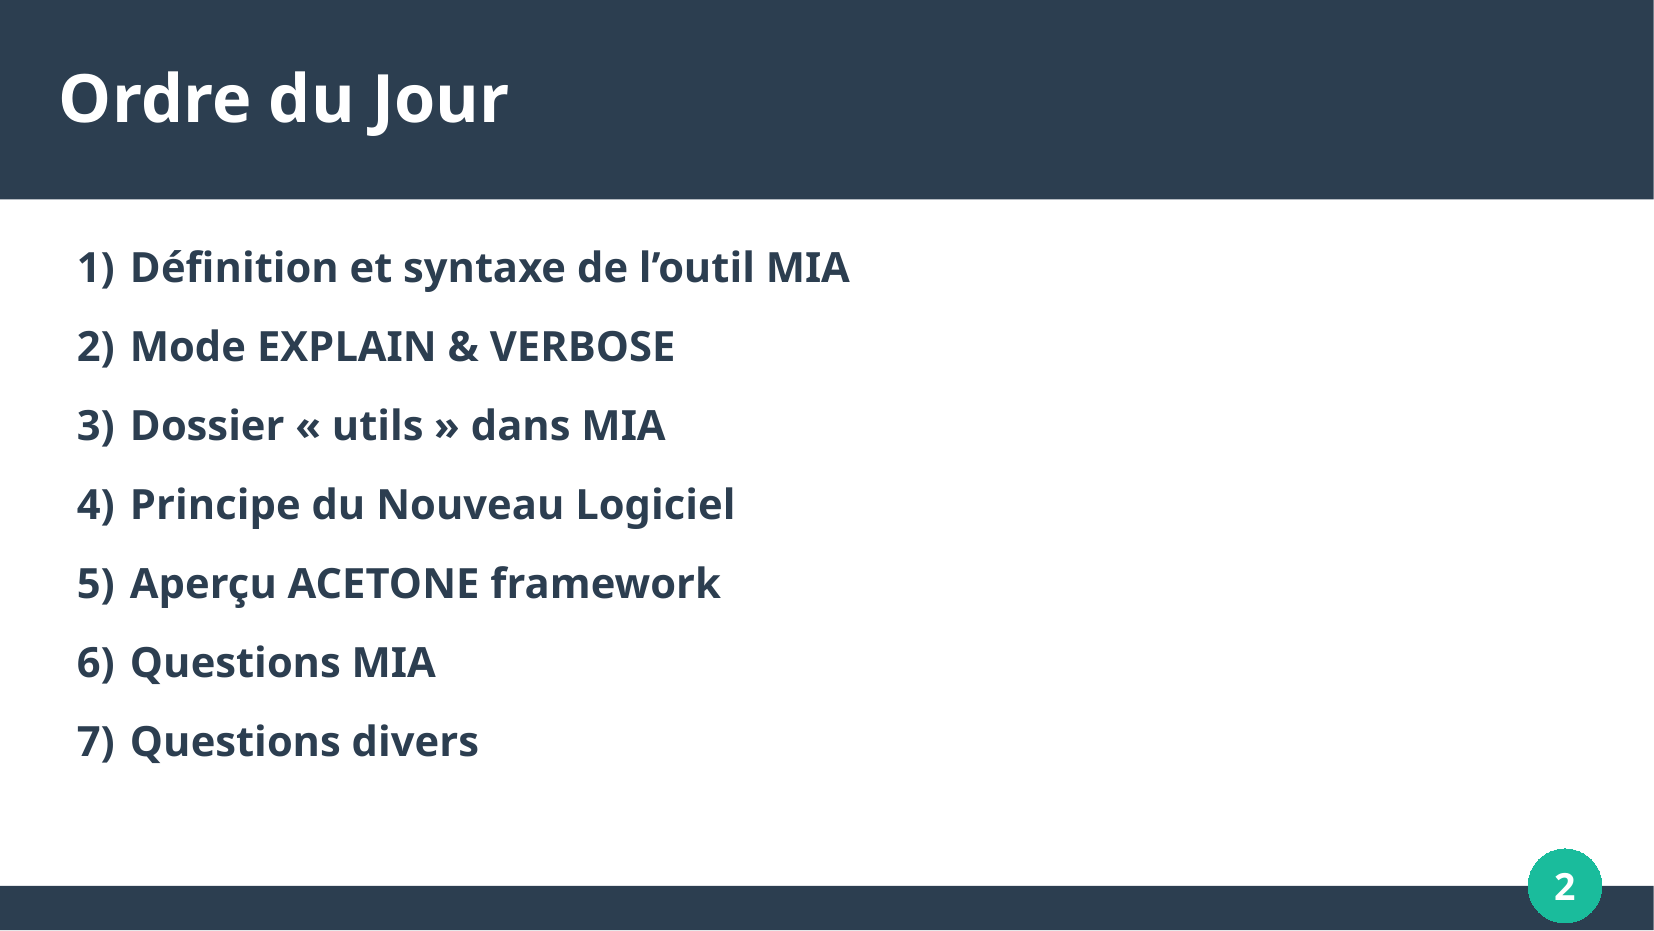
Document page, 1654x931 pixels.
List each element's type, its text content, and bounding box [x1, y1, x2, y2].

title Ordre du Jour [59, 37, 1595, 156]
list Définition et syntaxe de l’outil MIA Mode EXPLAIN & VERBOSE Dossier « utils » dans MIA Principe du Nouveau Logiciel Aperçu ACETONE framework Questions MIA Questions divers [59, 237, 1595, 858]
